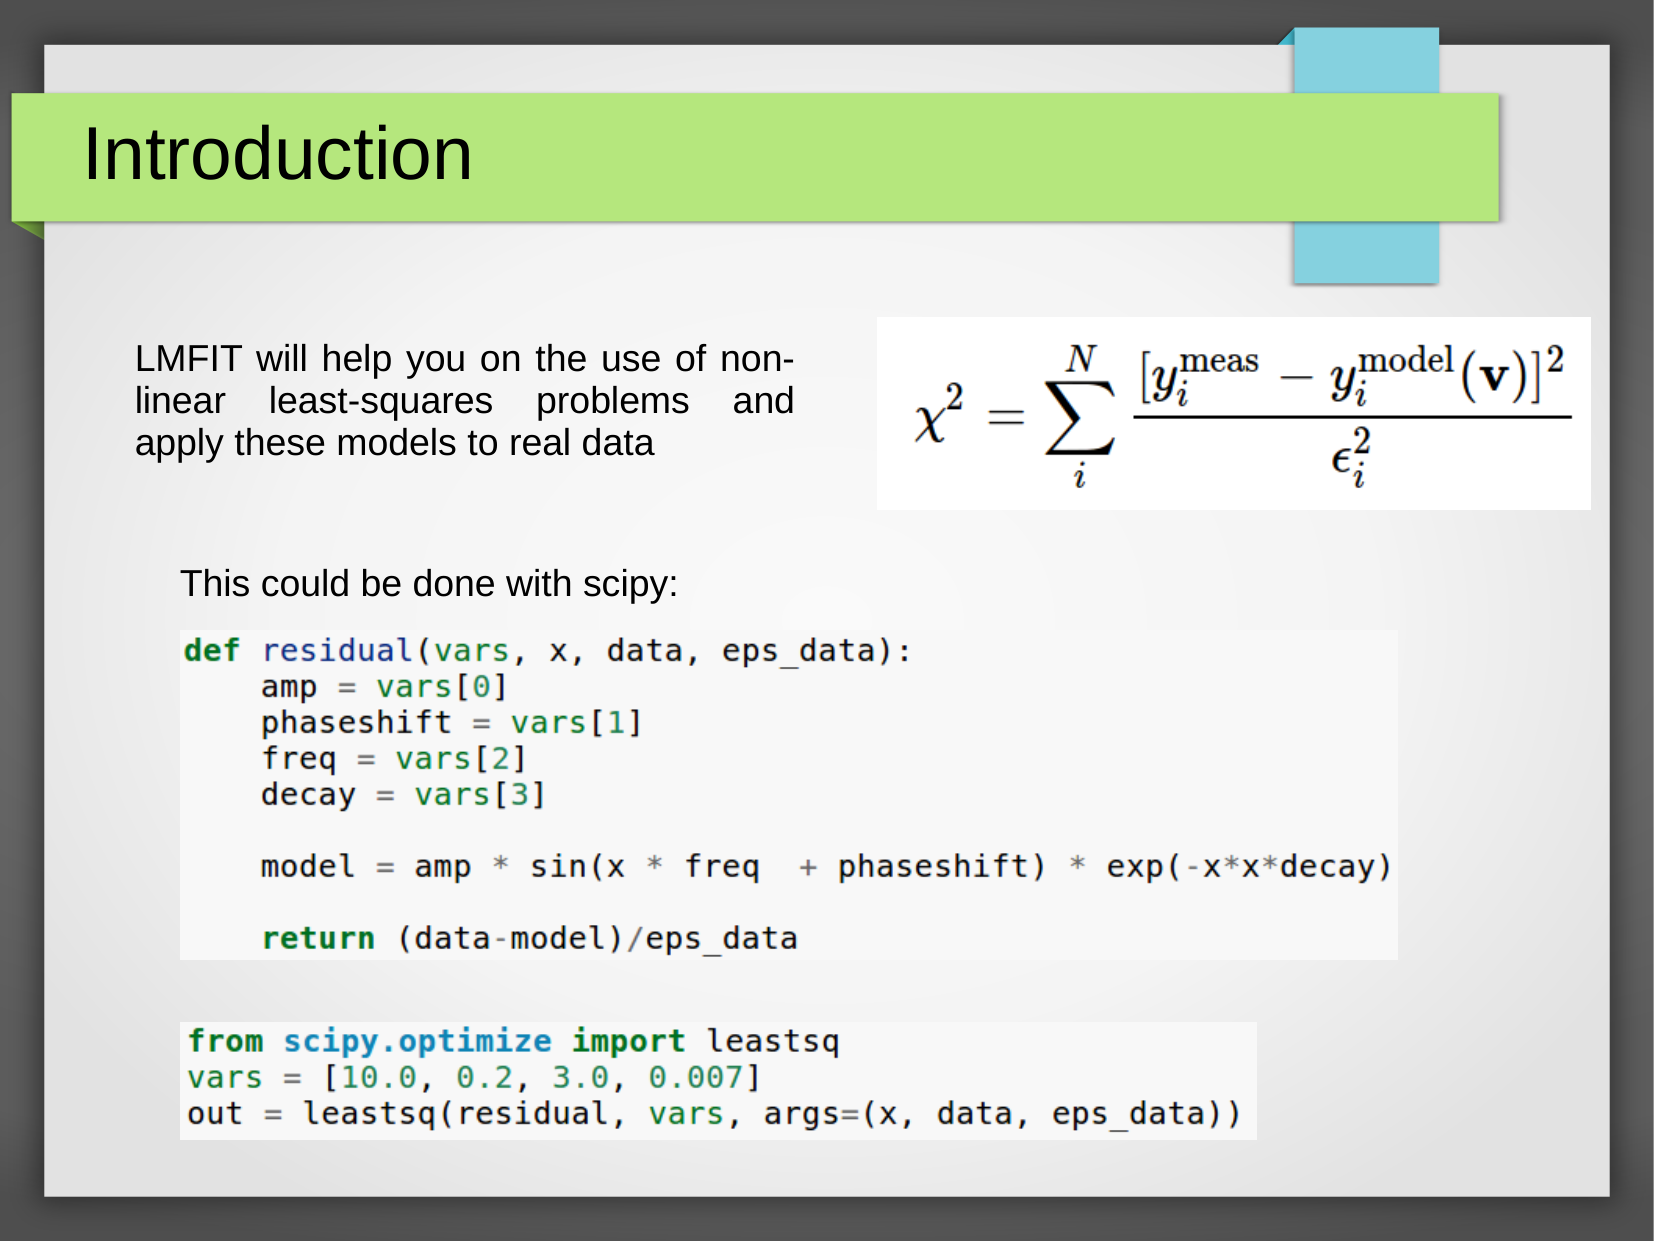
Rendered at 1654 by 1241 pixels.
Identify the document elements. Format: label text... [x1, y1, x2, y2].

text_box LMFIT will help you on the use of non-linear least-squares problems and apply these models to real data [120, 330, 811, 481]
text_box This could be done with scipy: [165, 555, 1186, 612]
picture [0, 0, 1654, 1241]
title Introduction [82, 94, 1264, 213]
